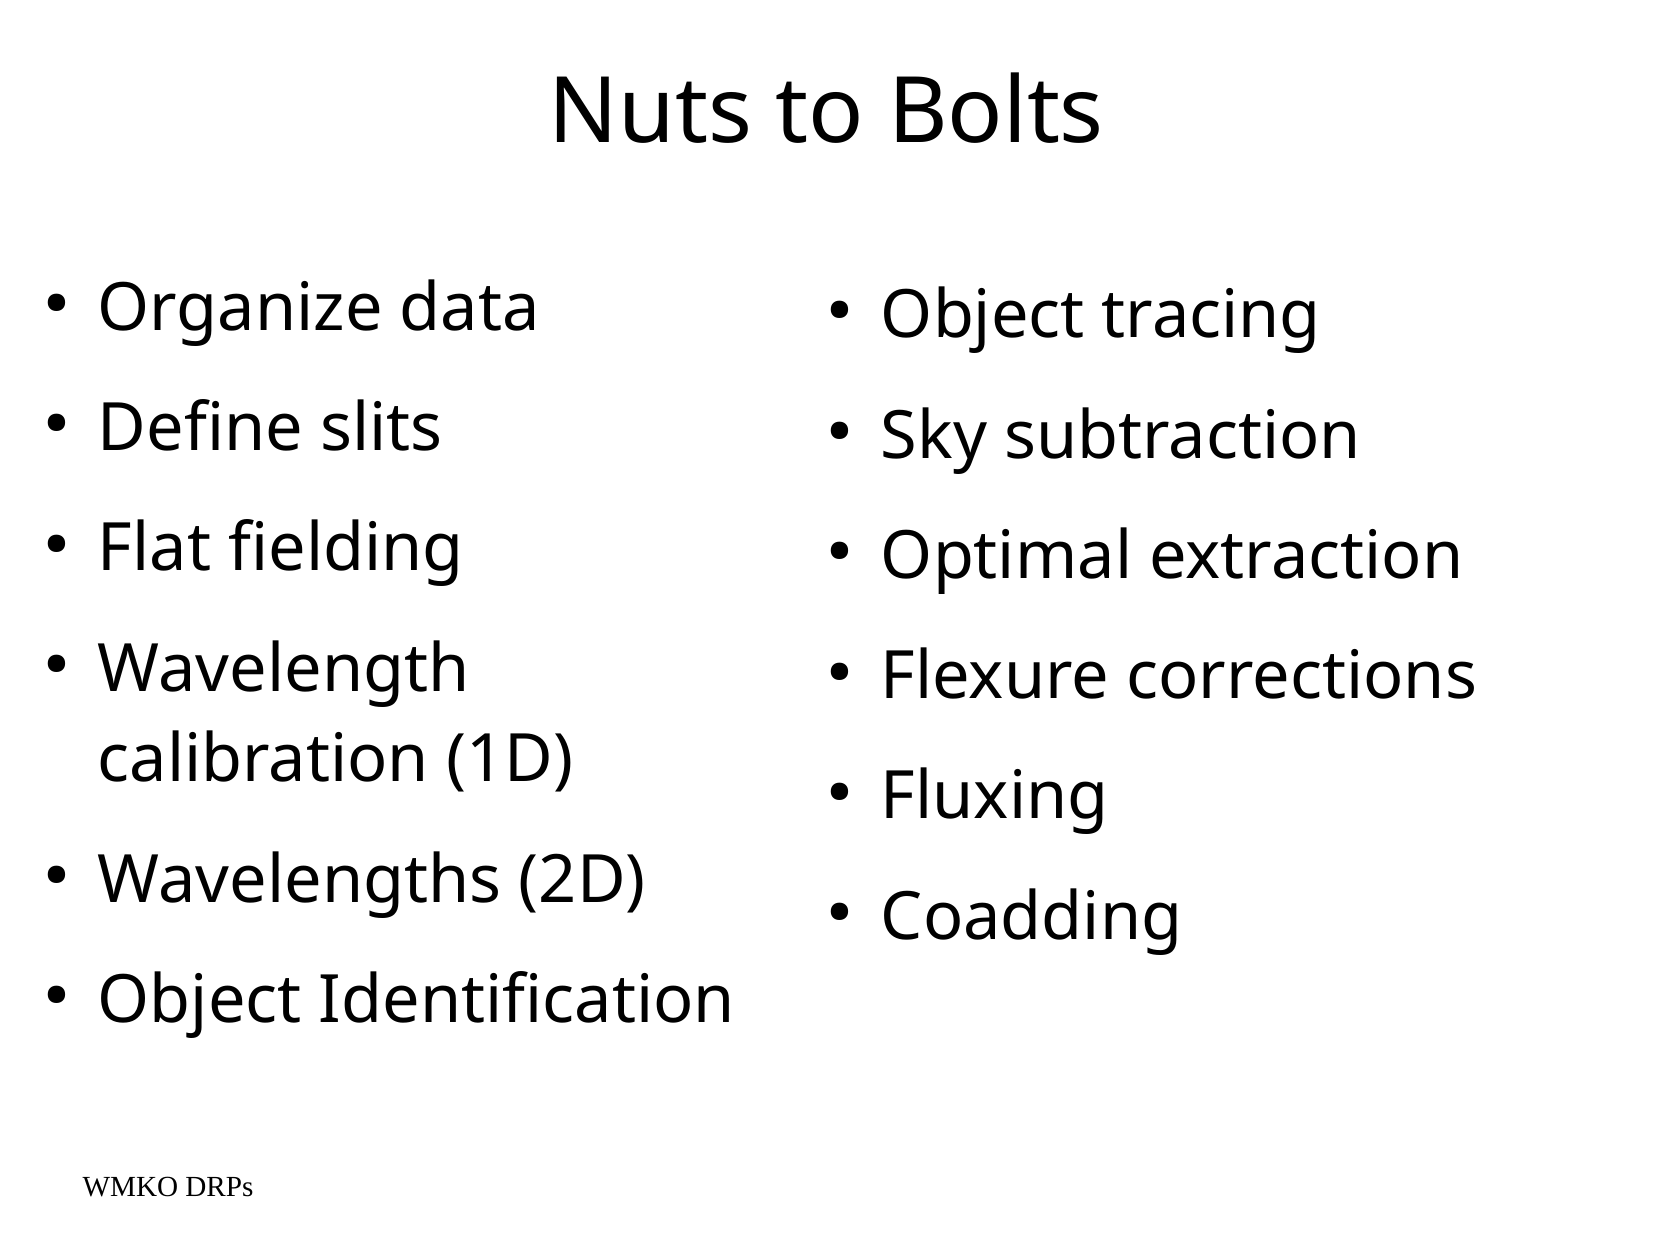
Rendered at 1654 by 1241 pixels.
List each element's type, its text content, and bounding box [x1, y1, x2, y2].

list Object tracing Sky subtraction Optimal extraction Flexure corrections Fluxing Coadding [810, 266, 1651, 1051]
title Nuts to Bolts [82, 47, 1571, 167]
list Organize data Define slits Flat fielding Wavelength calibration (1D) Wavelengths (2D) Object Identification [26, 258, 807, 1054]
